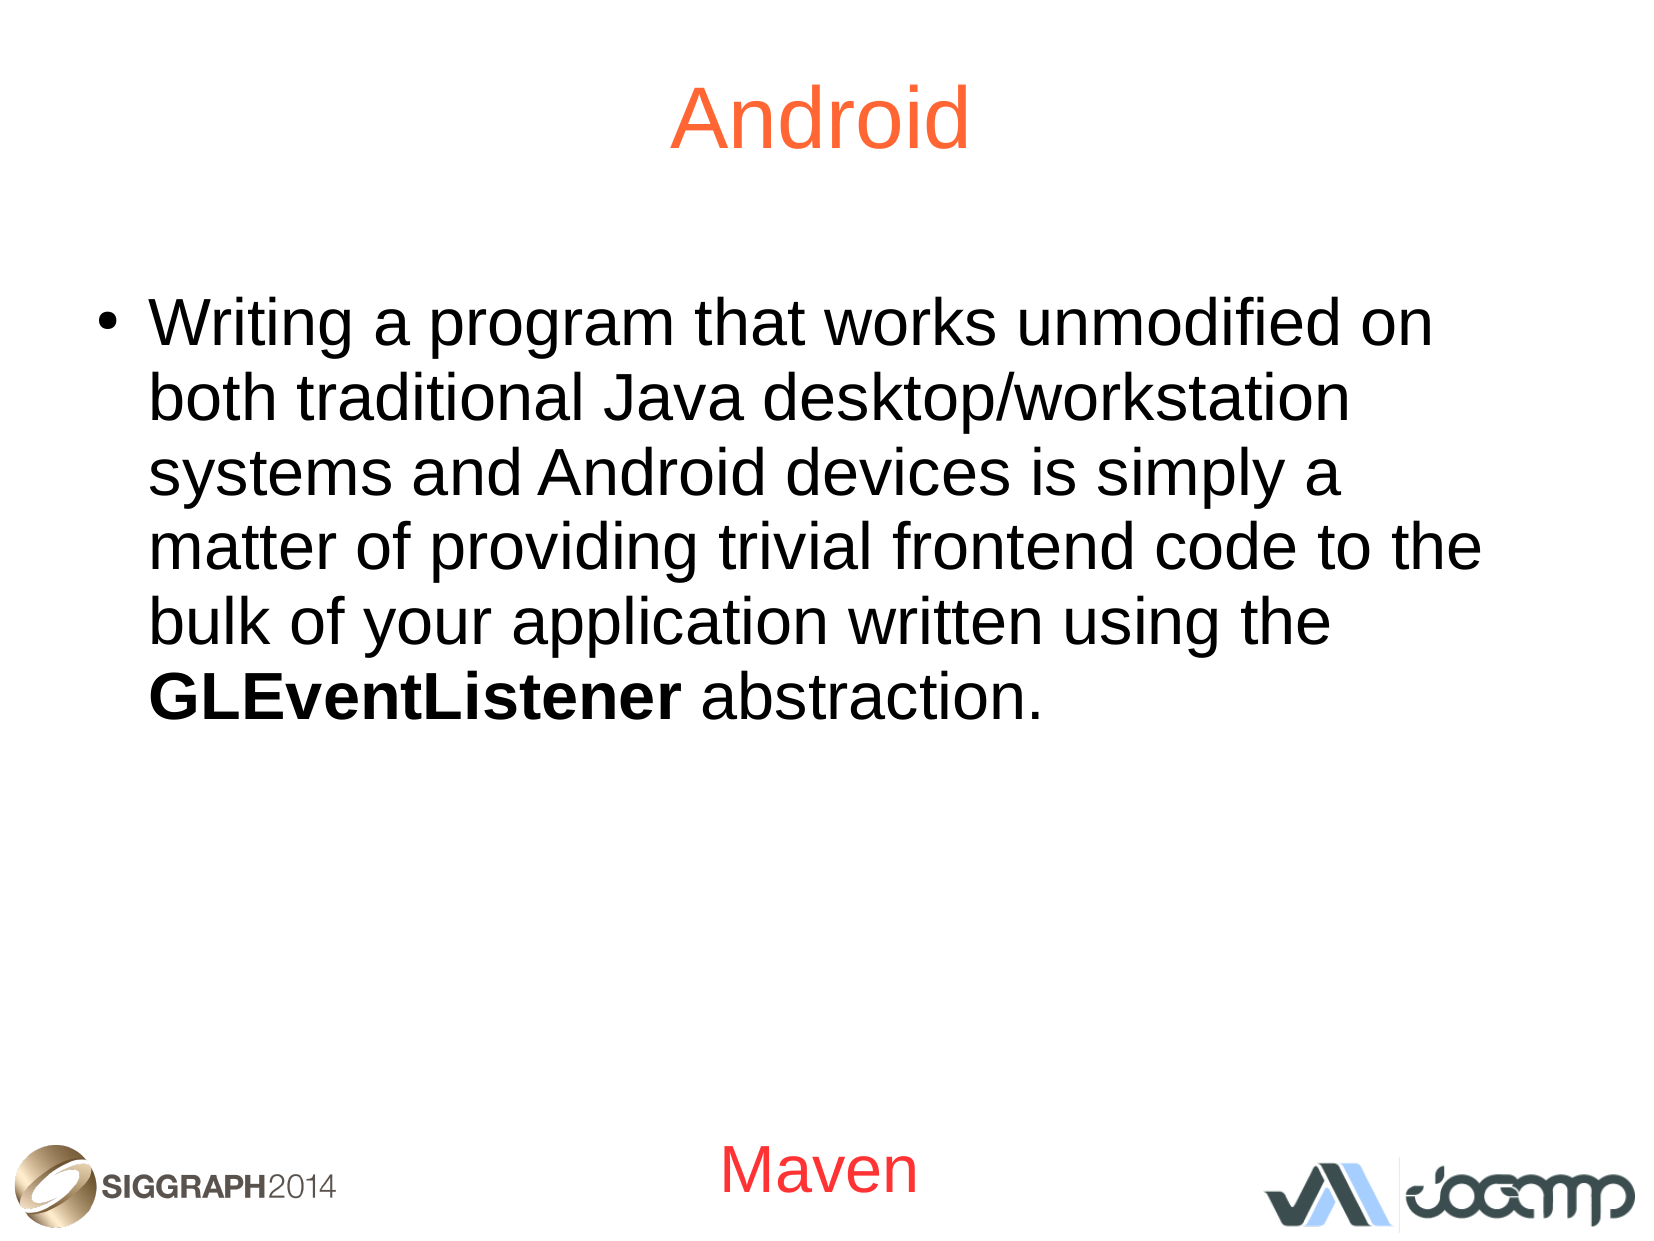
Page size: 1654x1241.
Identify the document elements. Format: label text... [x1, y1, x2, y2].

title Android [68, 49, 1576, 188]
picture [1262, 1157, 1635, 1233]
picture [7, 1133, 343, 1239]
list Writing a program that works unmodified on both traditional Java desktop/workstation systems and Android devices is simply a matter of providing trivial frontend code to the bulk of your application written using the GLEventListener abstraction. [78, 285, 1543, 1111]
text_box Maven [705, 1125, 936, 1215]
